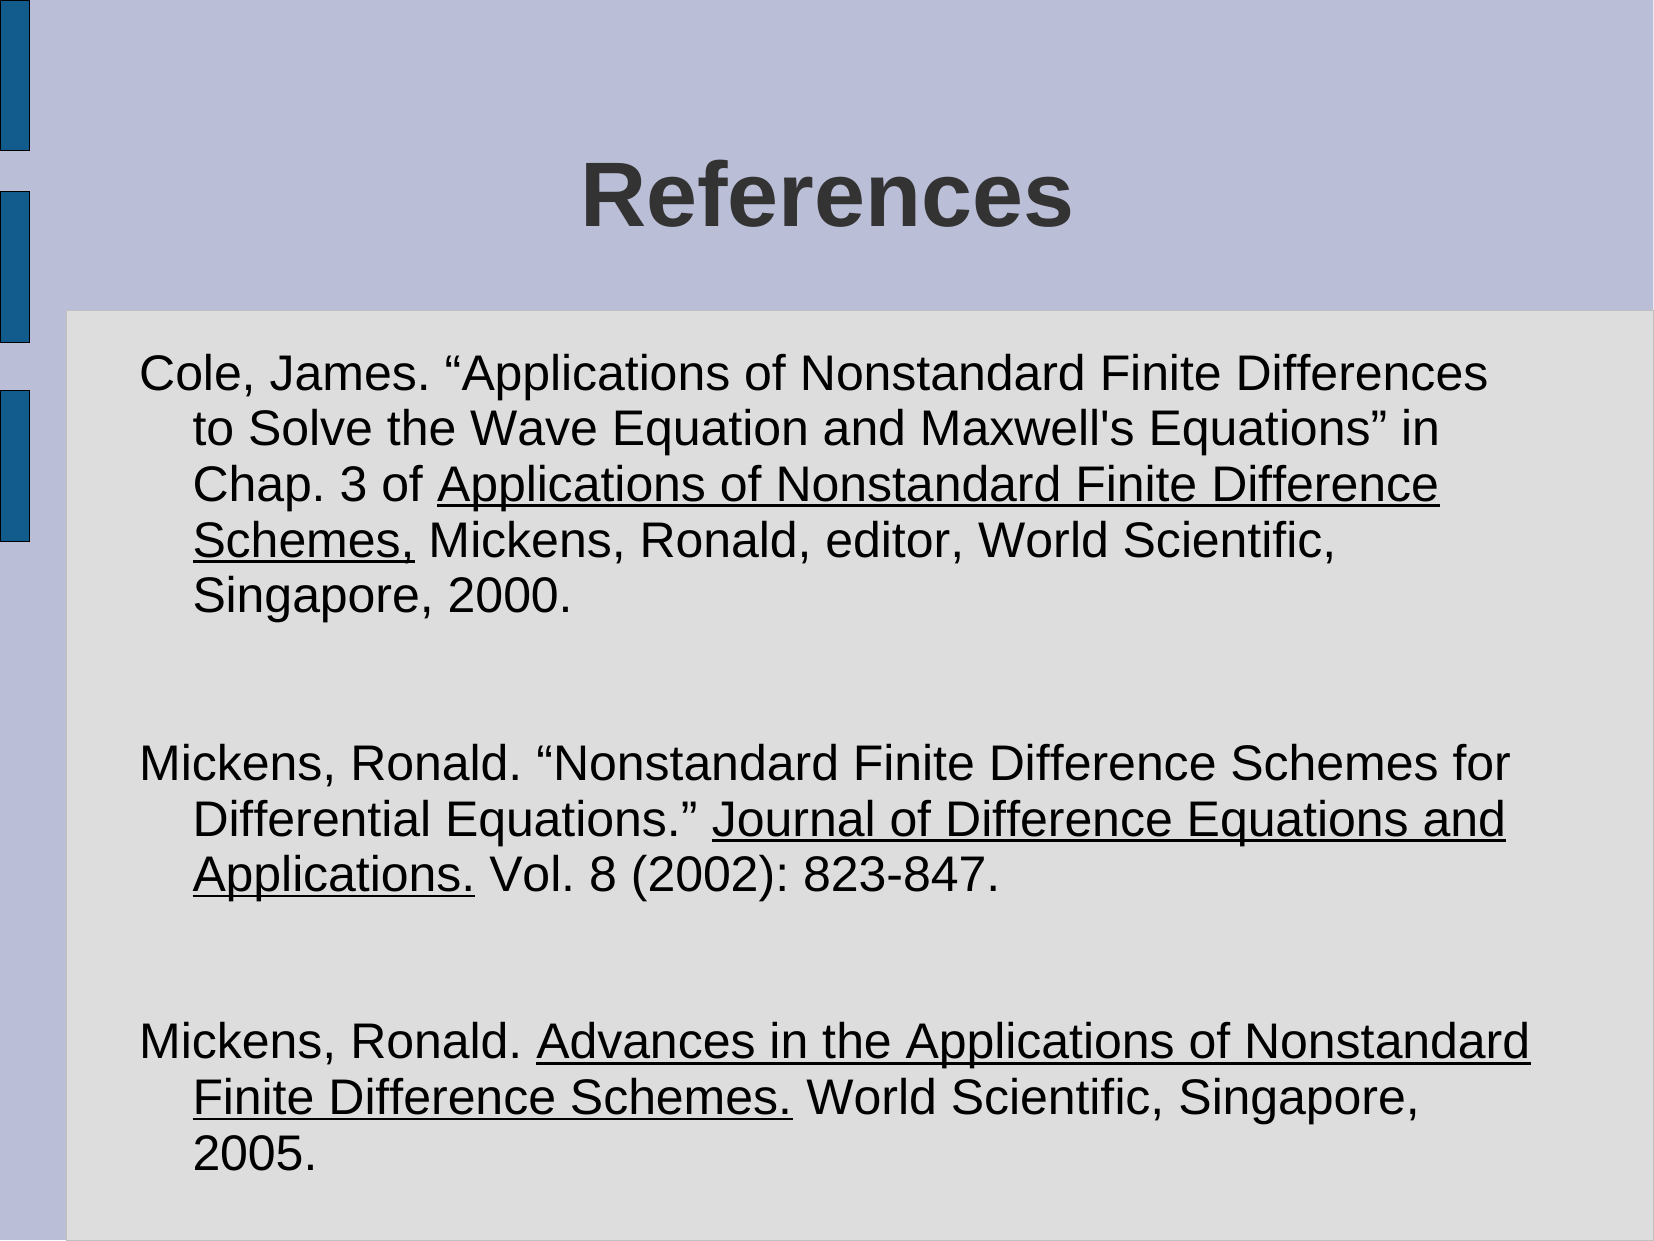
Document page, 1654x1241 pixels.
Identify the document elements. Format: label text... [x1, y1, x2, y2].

list Cole, James. “Applications of Nonstandard Finite Differences to Solve the Wave Equation and Maxwell's Equations” in Chap. 3 of Applications of Nonstandard Finite Difference Schemes, Mickens, Ronald, editor, World Scientific, Singapore, 2000. Mickens, Ronald. “Nonstandard Finite Difference Schemes for Differential Equations.” Journal of Difference Equations and Applications. Vol. 8 (2002): 823-847. Mickens, Ronald. Advances in the Applications of Nonstandard Finite Difference Schemes. World Scientific, Singapore, 2005. [121, 344, 1534, 1241]
title References [121, 91, 1534, 299]
